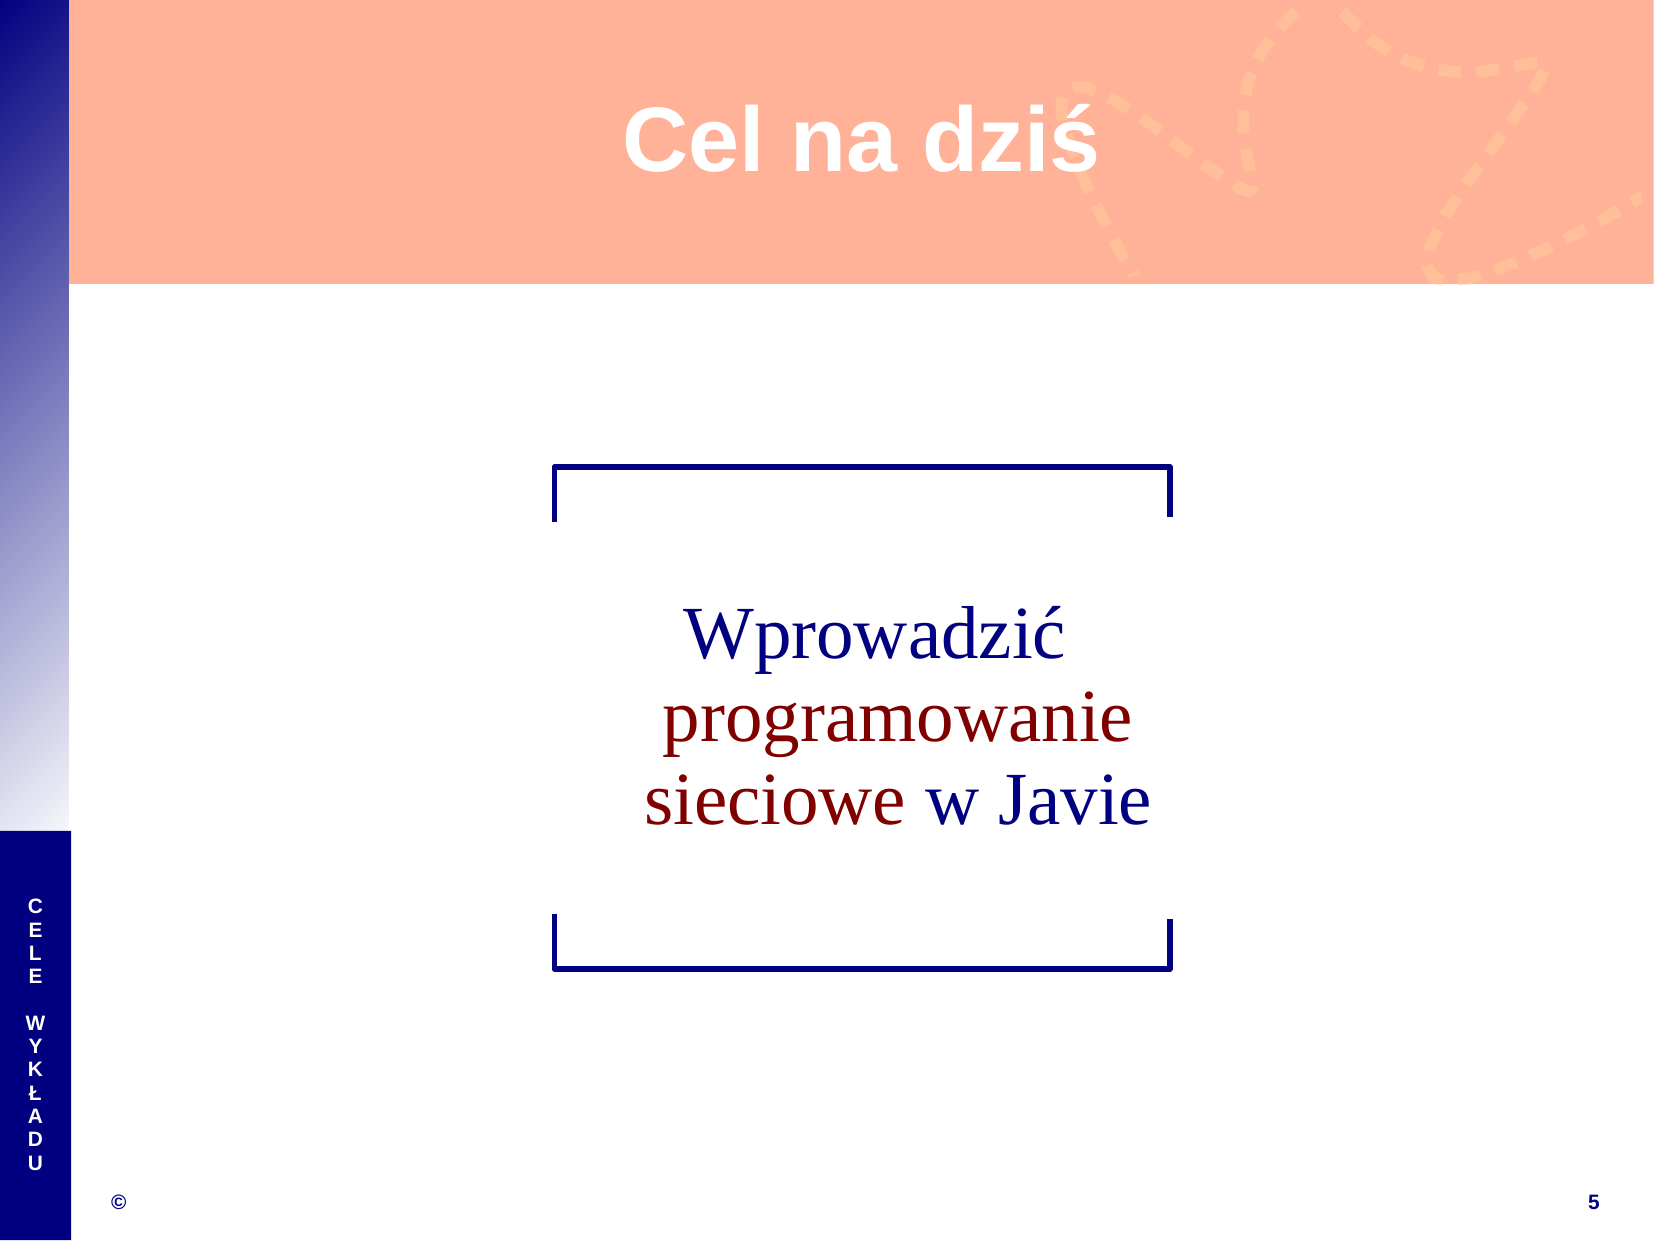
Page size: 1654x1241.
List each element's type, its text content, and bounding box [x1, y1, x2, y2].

text_box Wprowadzić programowanie sieciowe w Javie [565, 430, 1159, 1002]
title Cel na dziś [70, 37, 1654, 246]
text_box C E L E W Y K Ł A D U [0, 829, 71, 1241]
